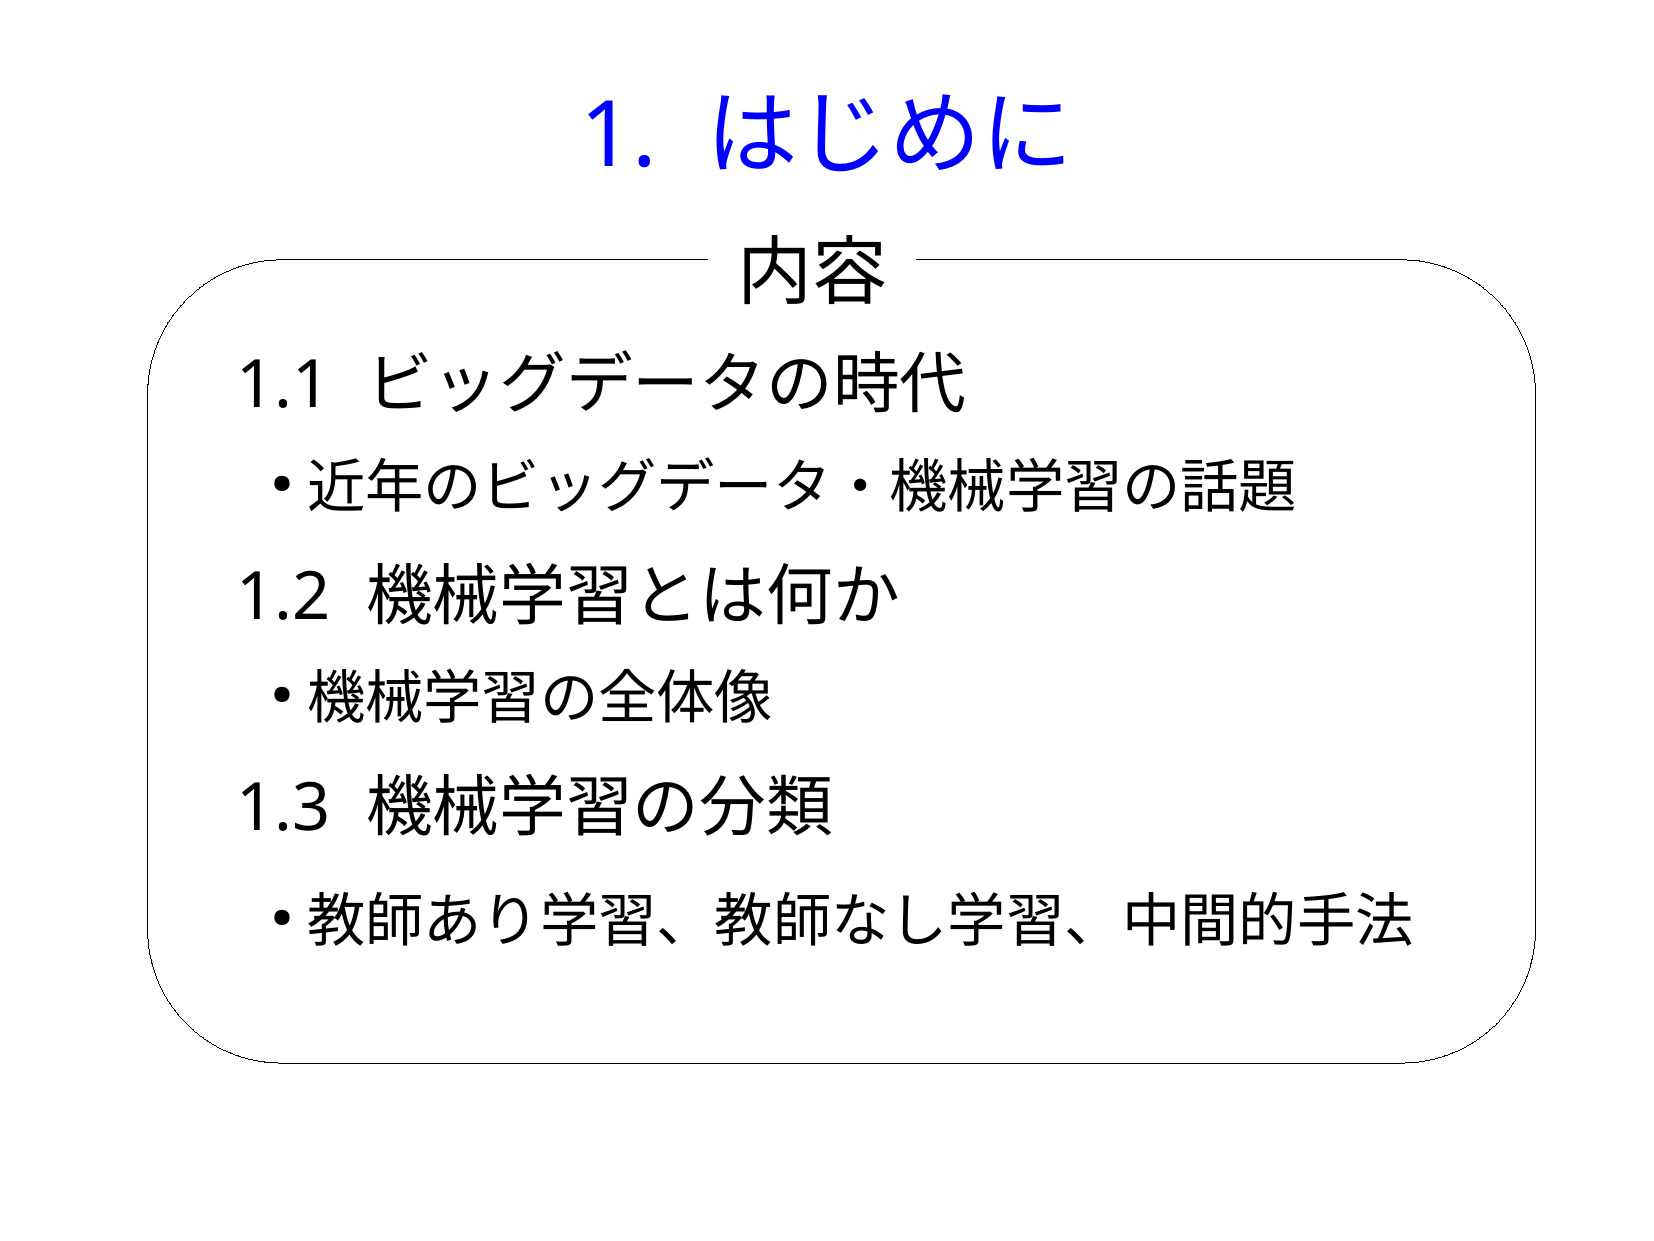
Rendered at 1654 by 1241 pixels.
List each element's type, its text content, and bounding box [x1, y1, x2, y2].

list 1.1 ビッグデータの時代 近年のビッグデータ・機械学習の話題 1.2 機械学習とは何か 機械学習の全体像 1.3 機械学習の分類 教師あり学習、教師なし学習、中間的手法 [236, 336, 1536, 1164]
title 1. はじめに [82, 50, 1571, 225]
text_box 内容 [708, 206, 916, 325]
